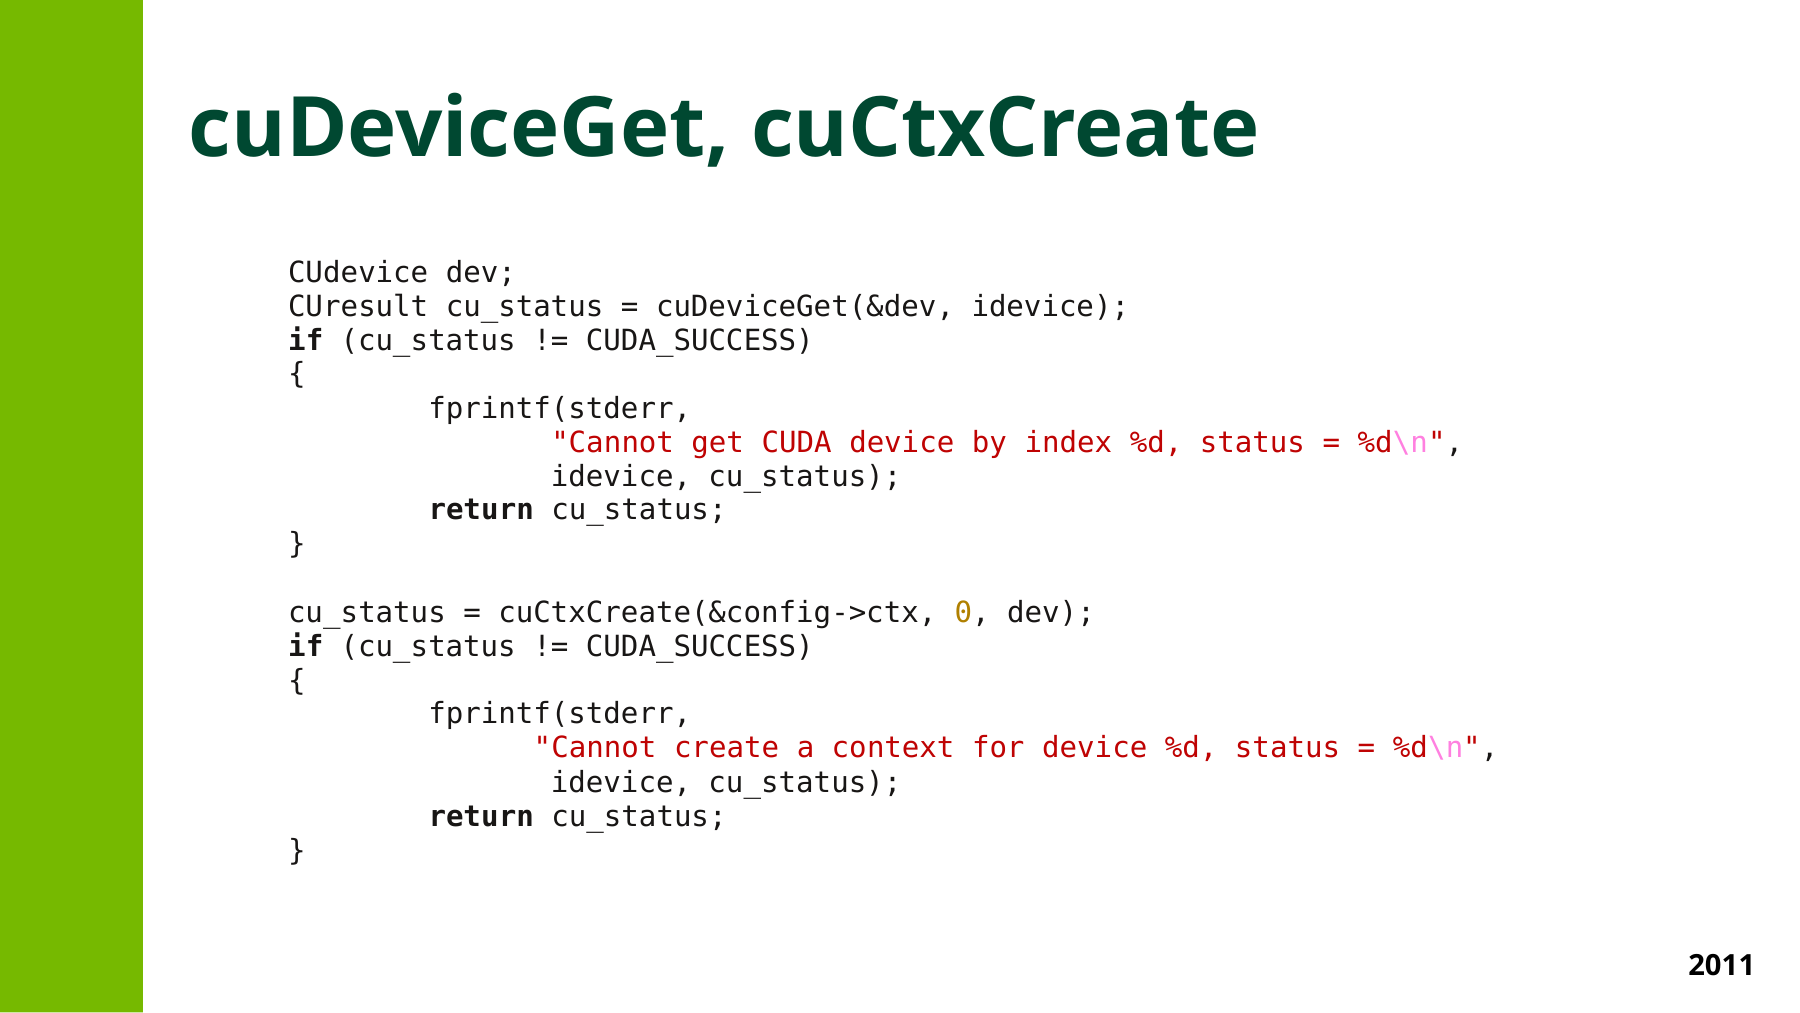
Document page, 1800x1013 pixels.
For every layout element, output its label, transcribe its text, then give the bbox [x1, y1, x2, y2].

chart [146, 255, 1732, 931]
title cuDeviceGet, cuCtxCreate [188, 40, 1733, 211]
